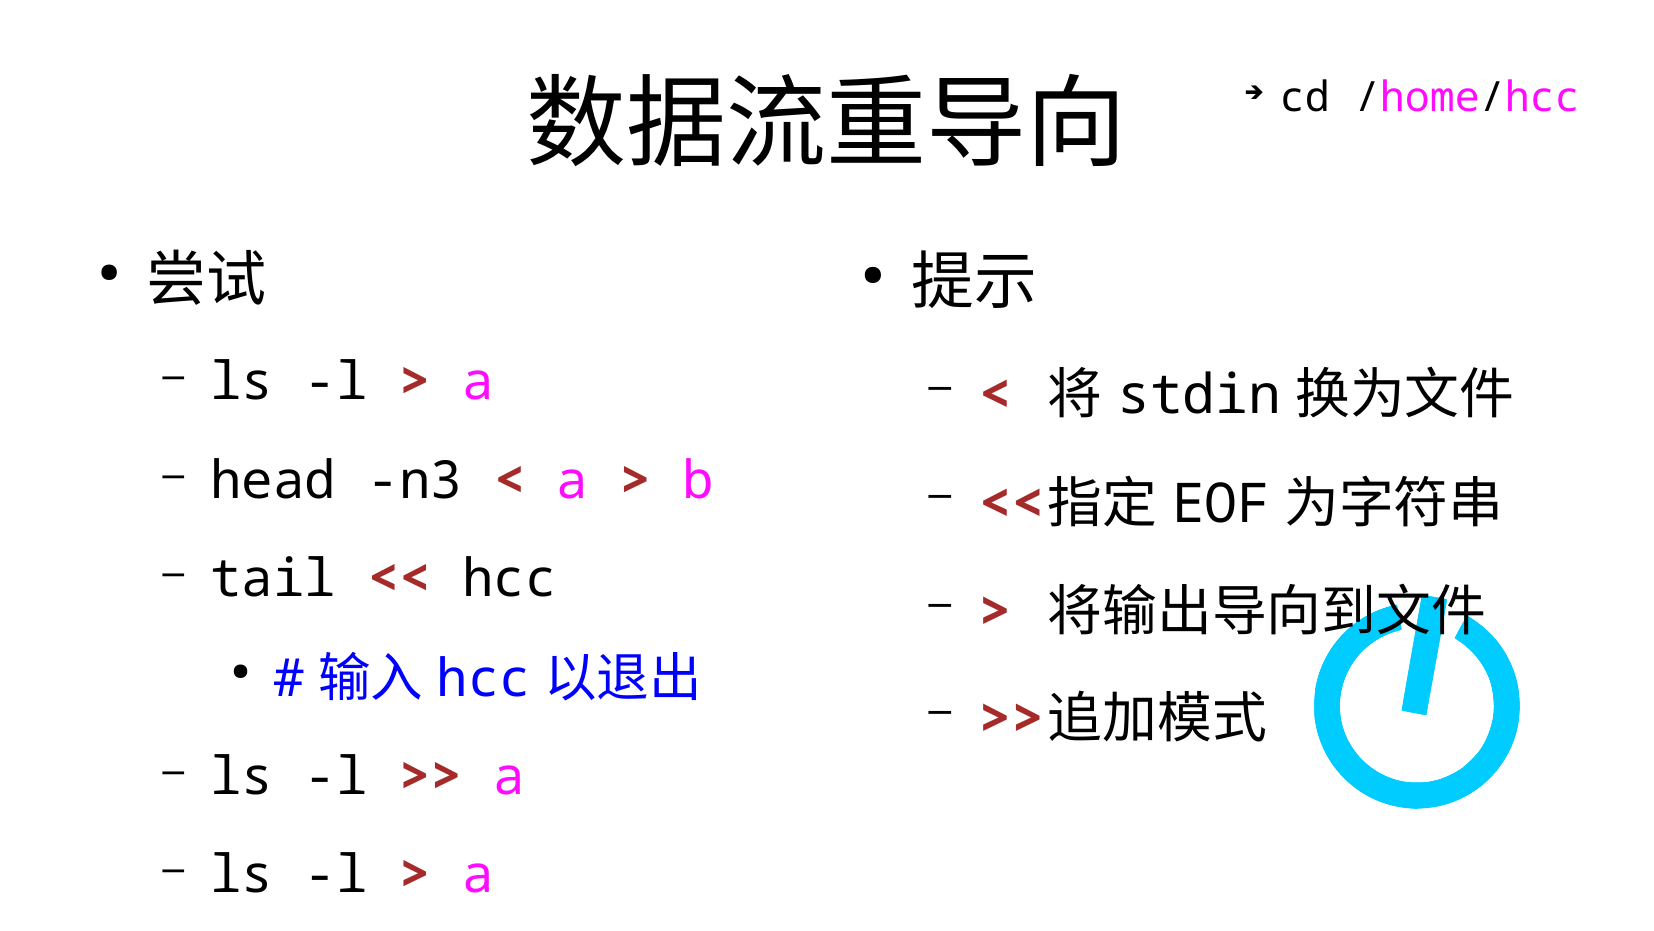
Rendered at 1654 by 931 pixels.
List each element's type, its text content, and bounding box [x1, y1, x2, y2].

list 提示 < 将stdin换为文件 << 指定EOF为字符串 > 将输出导向到文件 >> 追加模式 [845, 217, 1571, 758]
text_box cd /home/hcc [1192, 59, 1595, 199]
list 尝试 ls -l > a head -n3 < a > b tail << hcc #输入hcc以退出 ls -l >> a ls -l > a [82, 217, 809, 910]
title 数据流重导向 [82, 37, 1571, 193]
